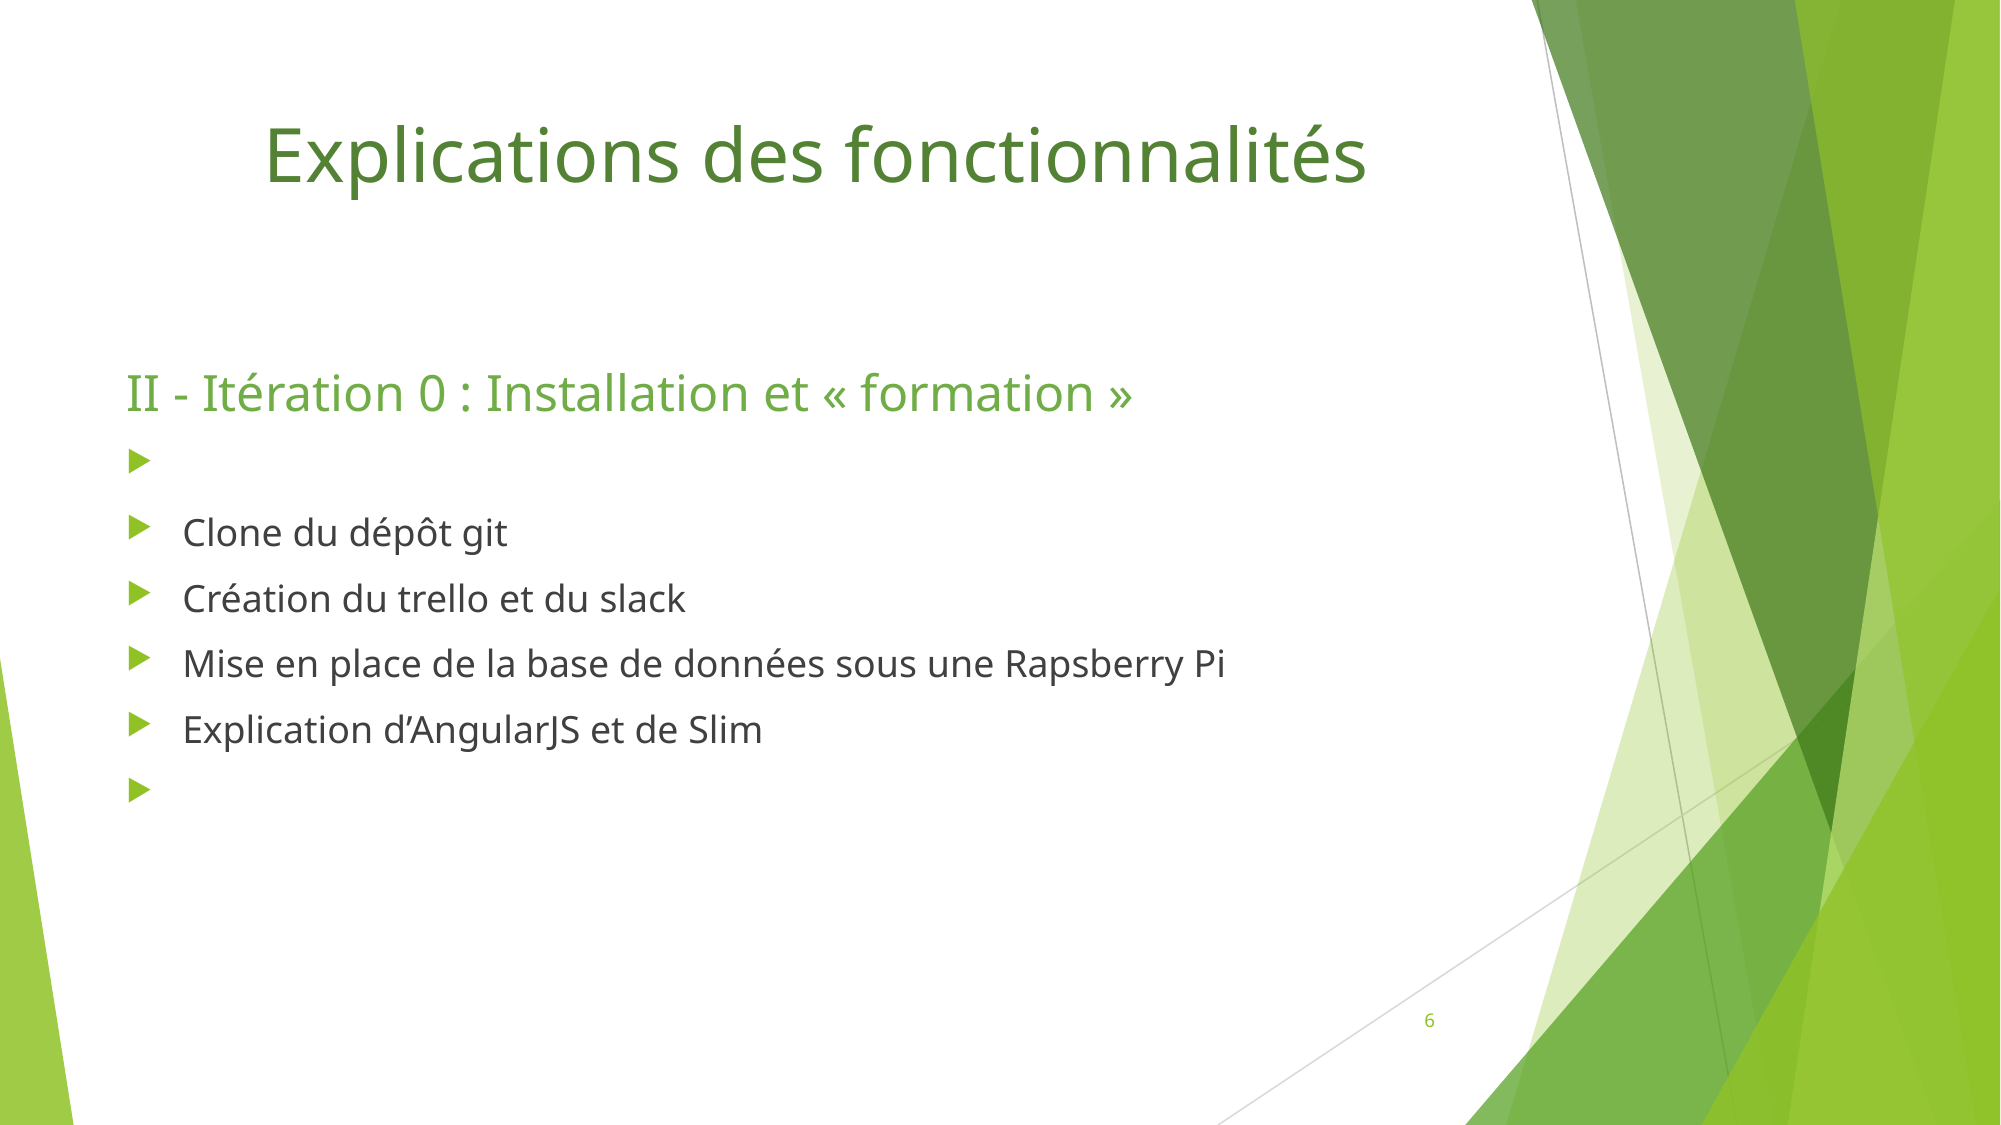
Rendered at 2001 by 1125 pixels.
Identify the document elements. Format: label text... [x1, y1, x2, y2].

text_box [1409, 991, 1522, 1051]
list II - Itération 0 : Installation et « formation » Clone du dépôt git Création du trello et du slack Mise en place de la base de données sous une Rapsberry Pi Explication d’AngularJS et de Slim [111, 354, 1522, 992]
title Explications des fonctionnalités [111, 99, 1522, 317]
